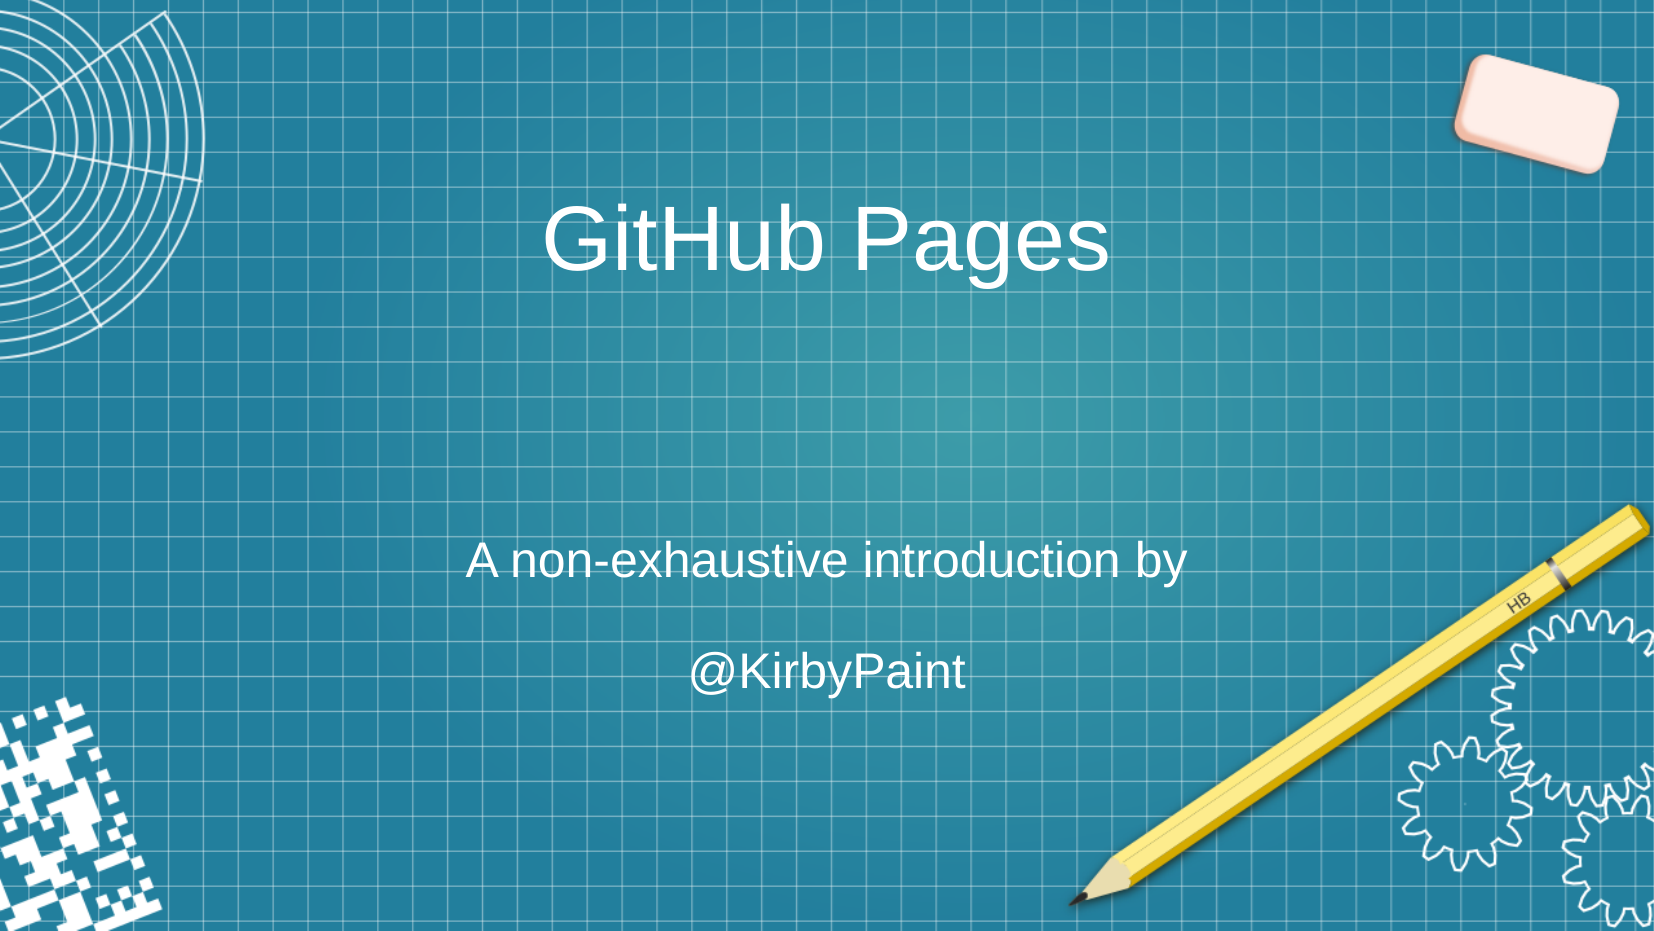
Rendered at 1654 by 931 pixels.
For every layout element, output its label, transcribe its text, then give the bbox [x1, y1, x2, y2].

picture [0, 0, 1654, 931]
title GitHub Pages [82, 132, 1571, 346]
subtitle A non-exhaustive introduction by @KirbyPaint [82, 389, 1571, 842]
